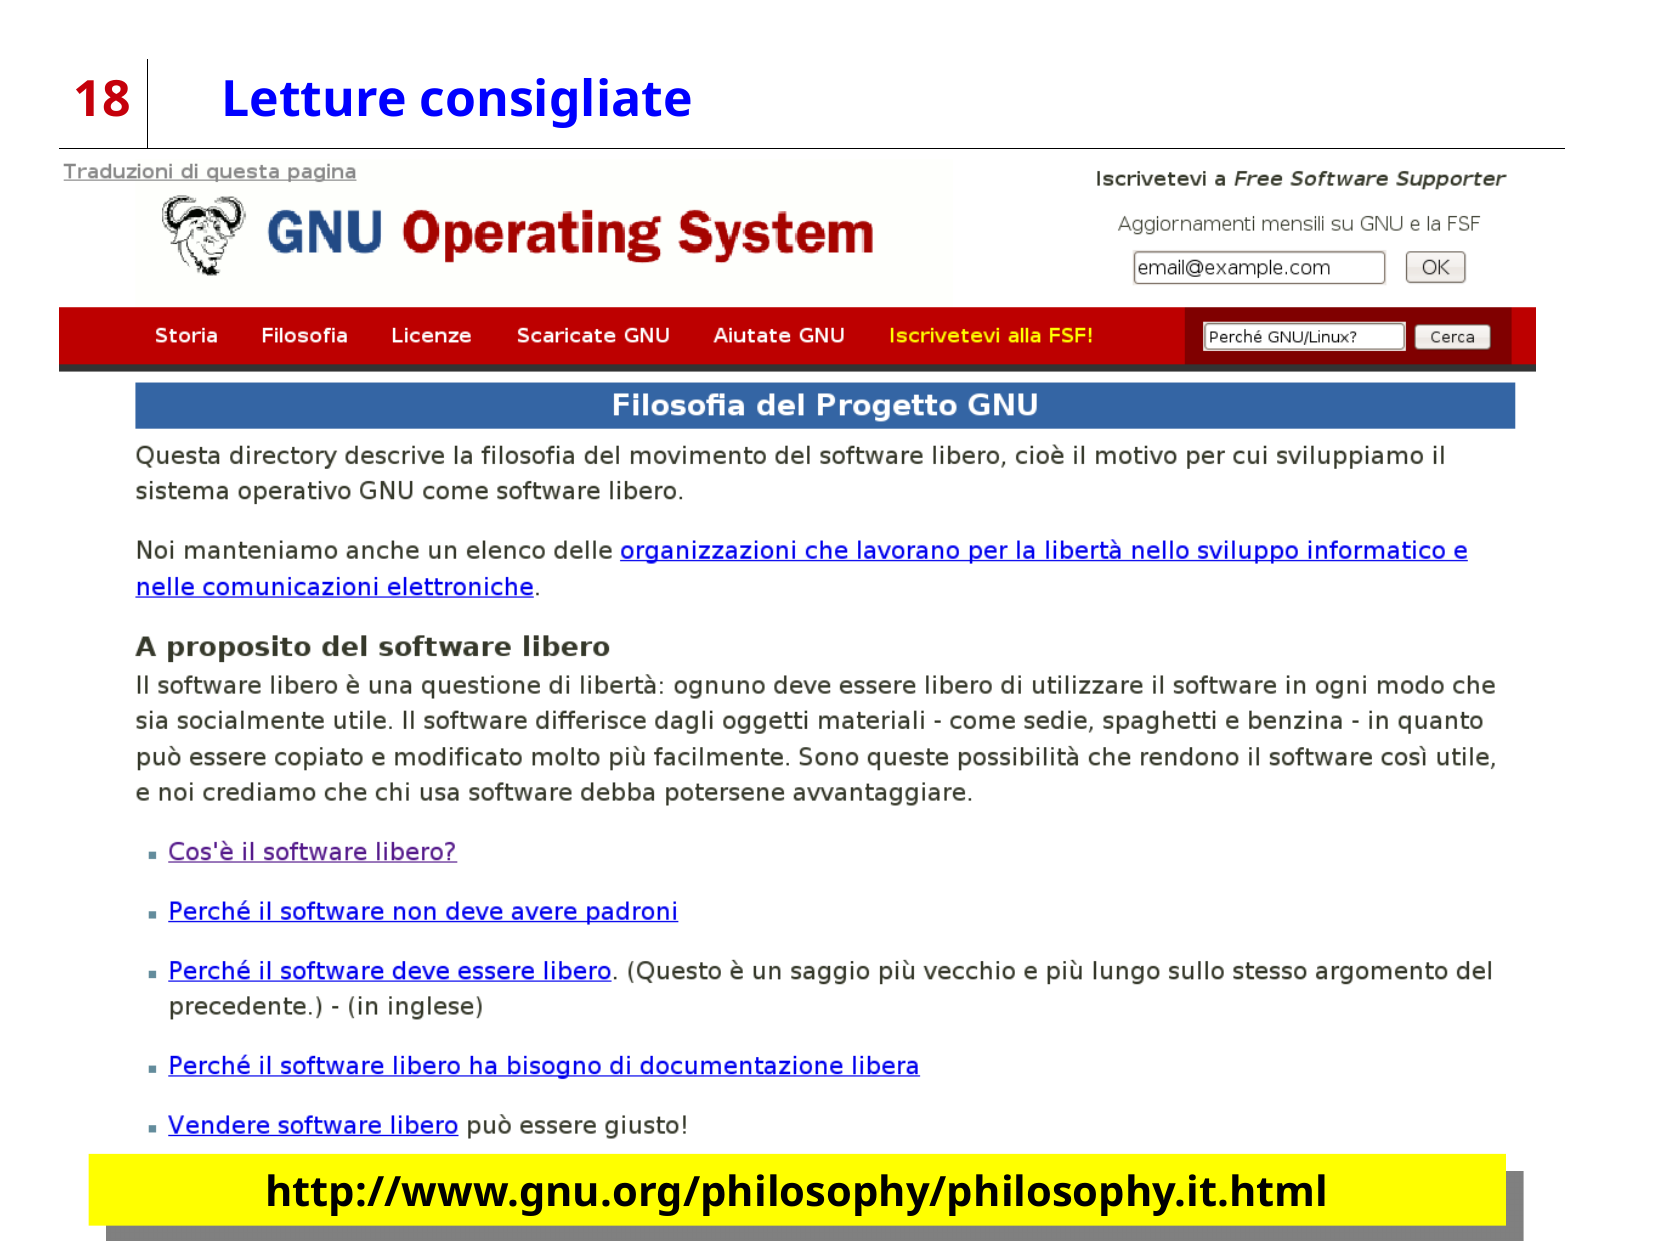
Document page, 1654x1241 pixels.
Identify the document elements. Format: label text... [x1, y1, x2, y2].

text_box 18 Letture consigliate [59, 55, 1565, 129]
picture [59, 159, 1536, 1152]
text_box http://www.gnu.org/philosophy/philosophy.it.html [88, 1153, 1506, 1218]
